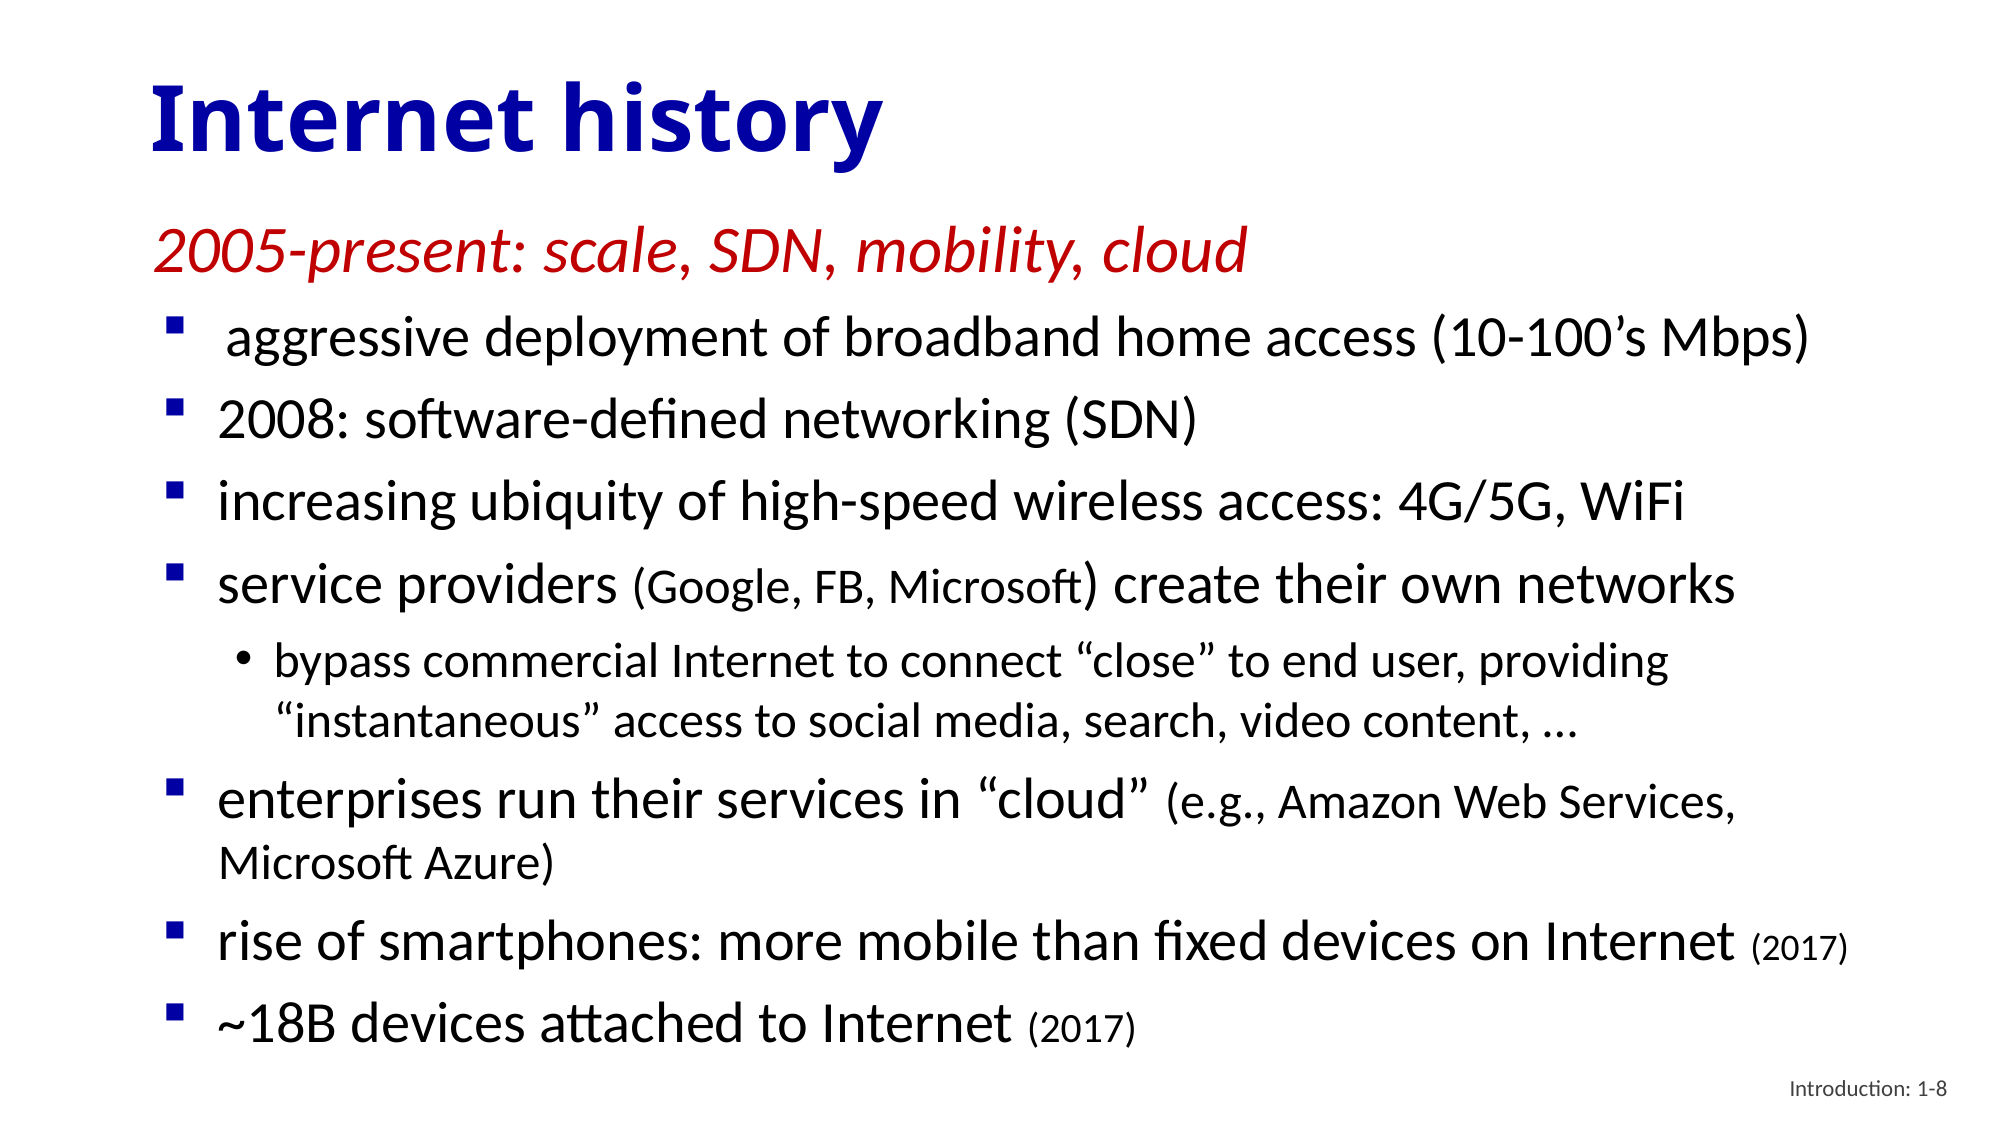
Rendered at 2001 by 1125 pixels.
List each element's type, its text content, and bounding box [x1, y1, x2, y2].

slide_number Introduction: 1-<numero> [1512, 1056, 1963, 1117]
title Internet history [135, 47, 1861, 195]
text_box aggressive deployment of broadband home access (10-100’s Mbps) 2008: software-defined networking (SDN) increasing ubiquity of high-speed wireless access: 4G/5G, WiFi service providers (Google, FB, Microsoft) create their own networks bypass commercial Internet to connect “close” to end user, providing “instantaneous” access to social media, search, video content, … enterprises run their services in “cloud” (e.g., Amazon Web Services, Microsoft Azure) rise of smartphones: more mobile than fixed devices on Internet (2017) ~18B devices attached to Internet (2017) [125, 290, 1954, 1067]
text_box 2005-present: scale, SDN, mobility, cloud [137, 198, 1265, 294]
